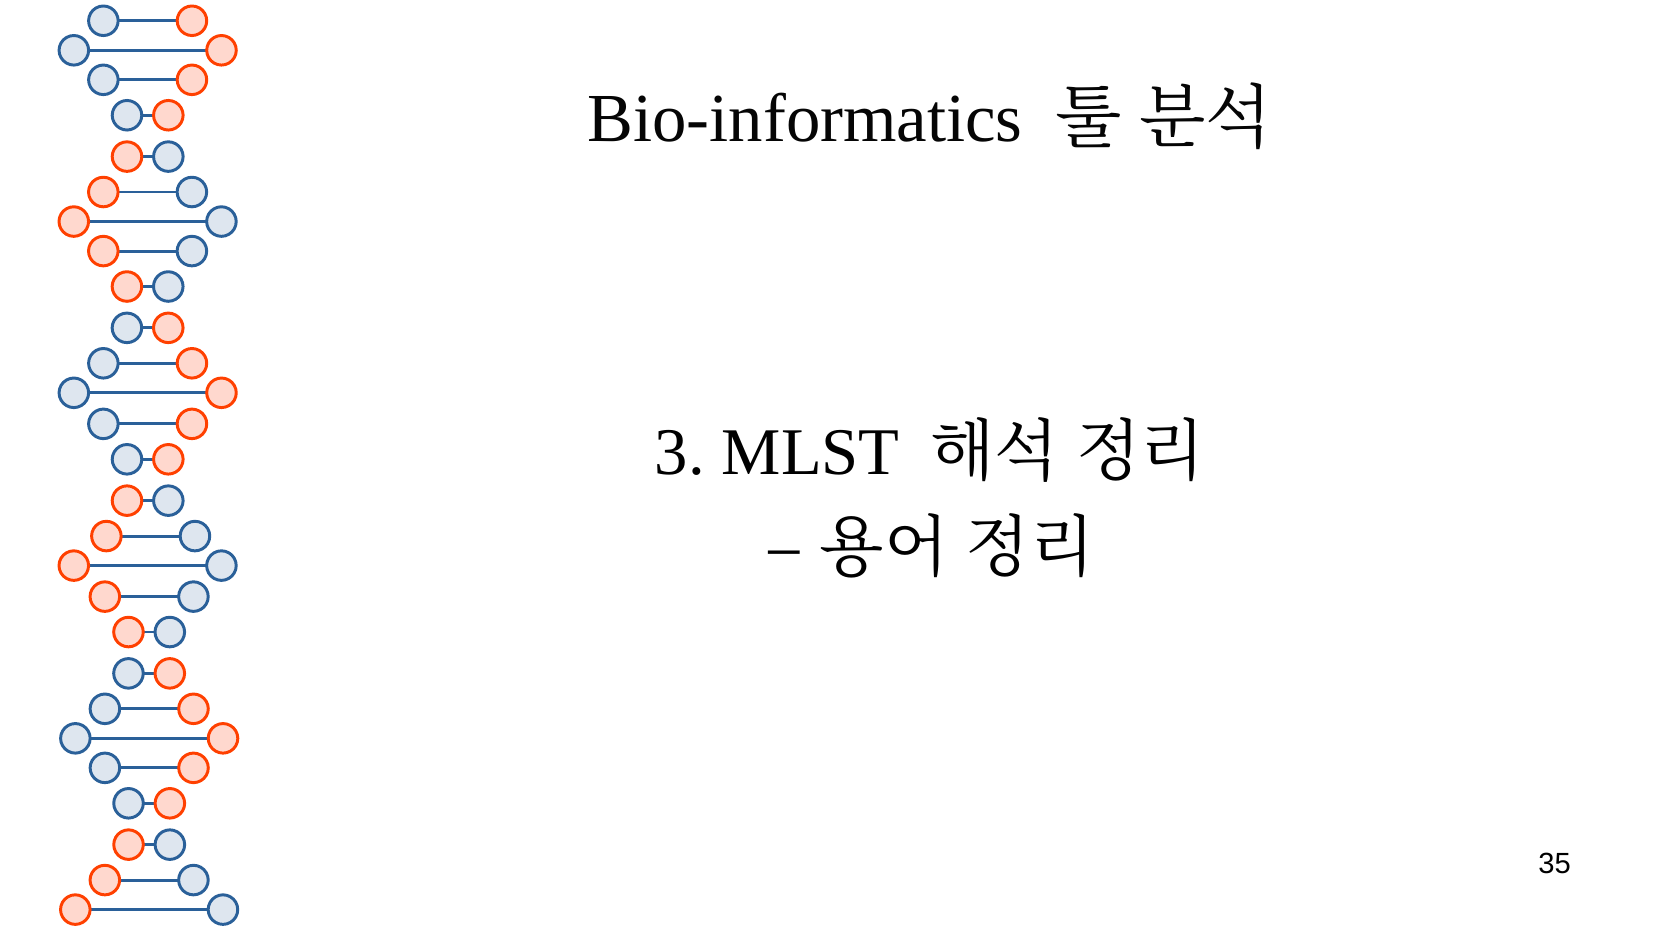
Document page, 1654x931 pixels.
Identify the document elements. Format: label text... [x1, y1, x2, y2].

subtitle 3. MLST 해석 정리 – 용어 정리 [265, 224, 1595, 764]
title Bio-informatics 툴 분석 [265, 35, 1595, 189]
